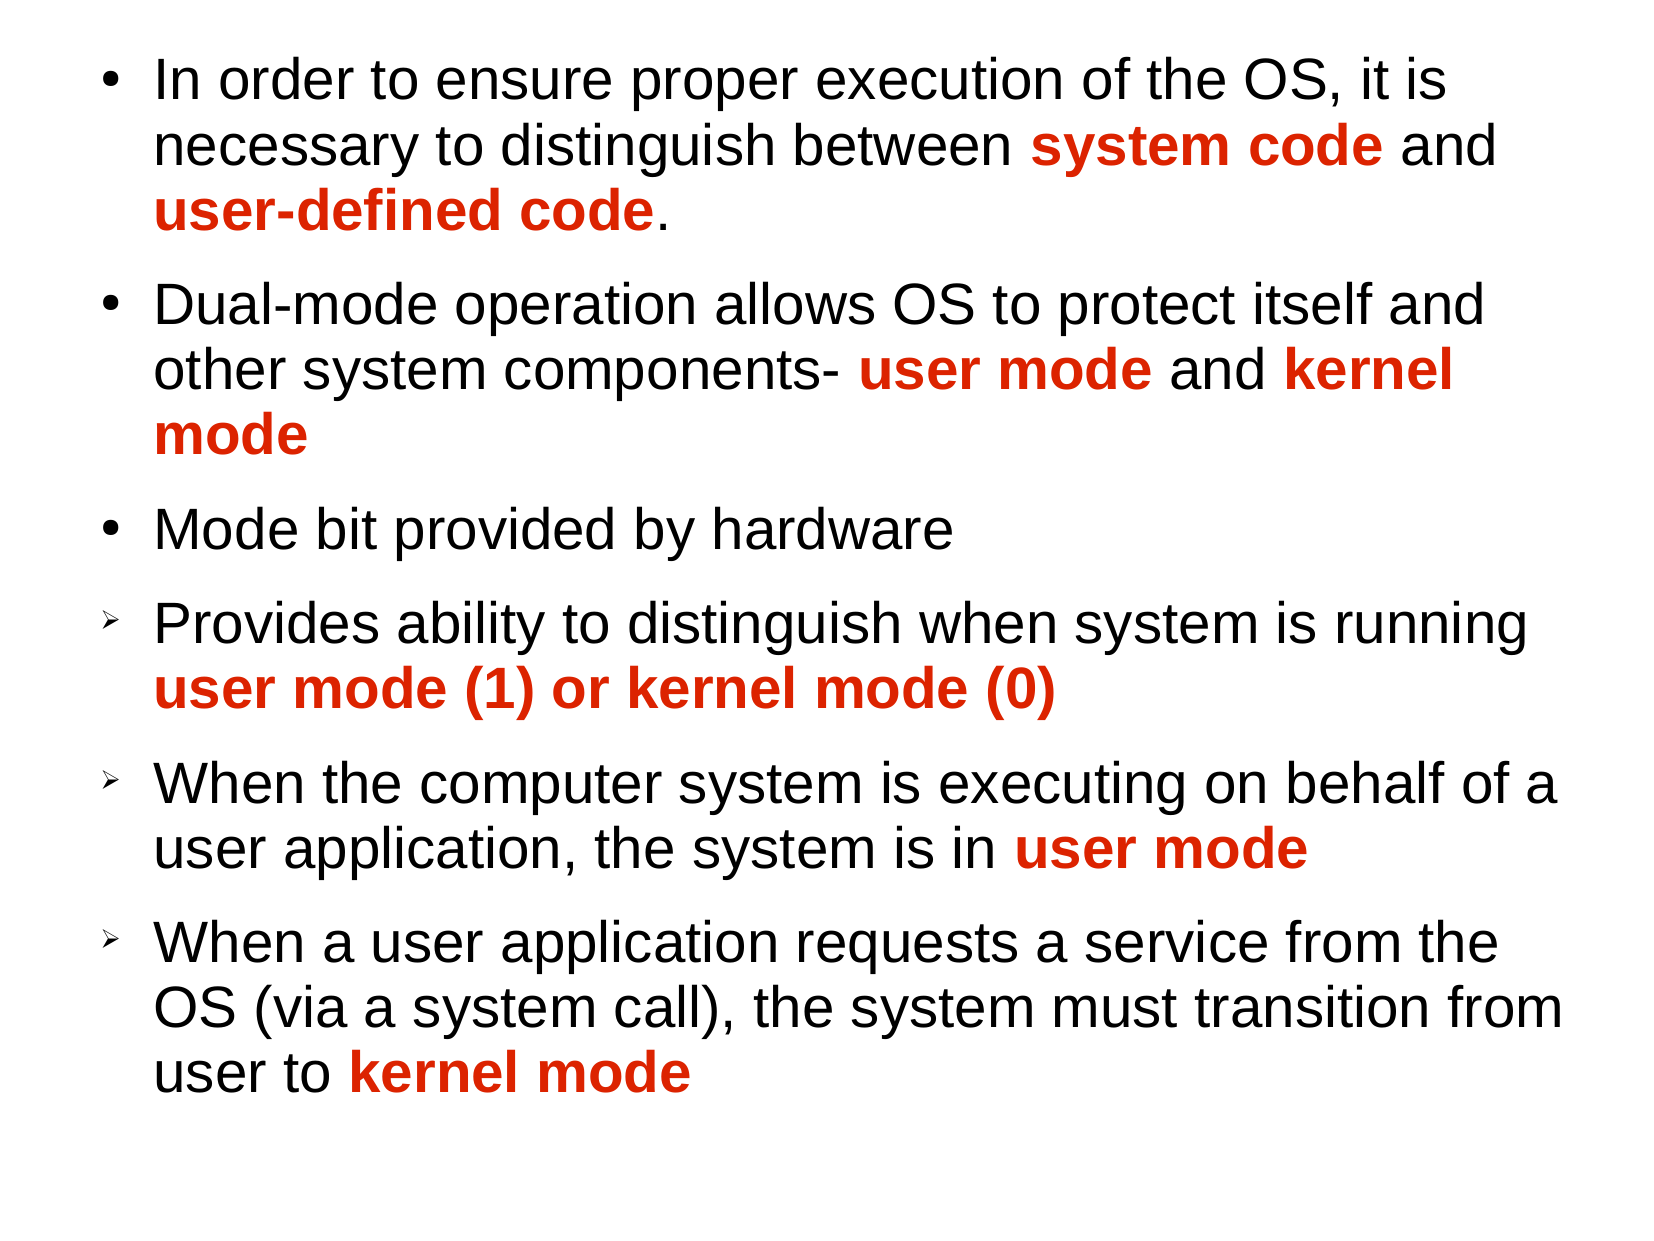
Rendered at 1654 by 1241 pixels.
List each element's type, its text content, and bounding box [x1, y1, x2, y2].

list In order to ensure proper execution of the OS, it is necessary to distinguish between system code and user-defined code. Dual-mode operation allows OS to protect itself and other system components- user mode and kernel mode Mode bit provided by hardware Provides ability to distinguish when system is running user mode (1) or kernel mode (0) When the computer system is executing on behalf of a user application, the system is in user mode When a user application requests a service from the OS (via a system call), the system must transition from user to kernel mode [82, 47, 1571, 1134]
